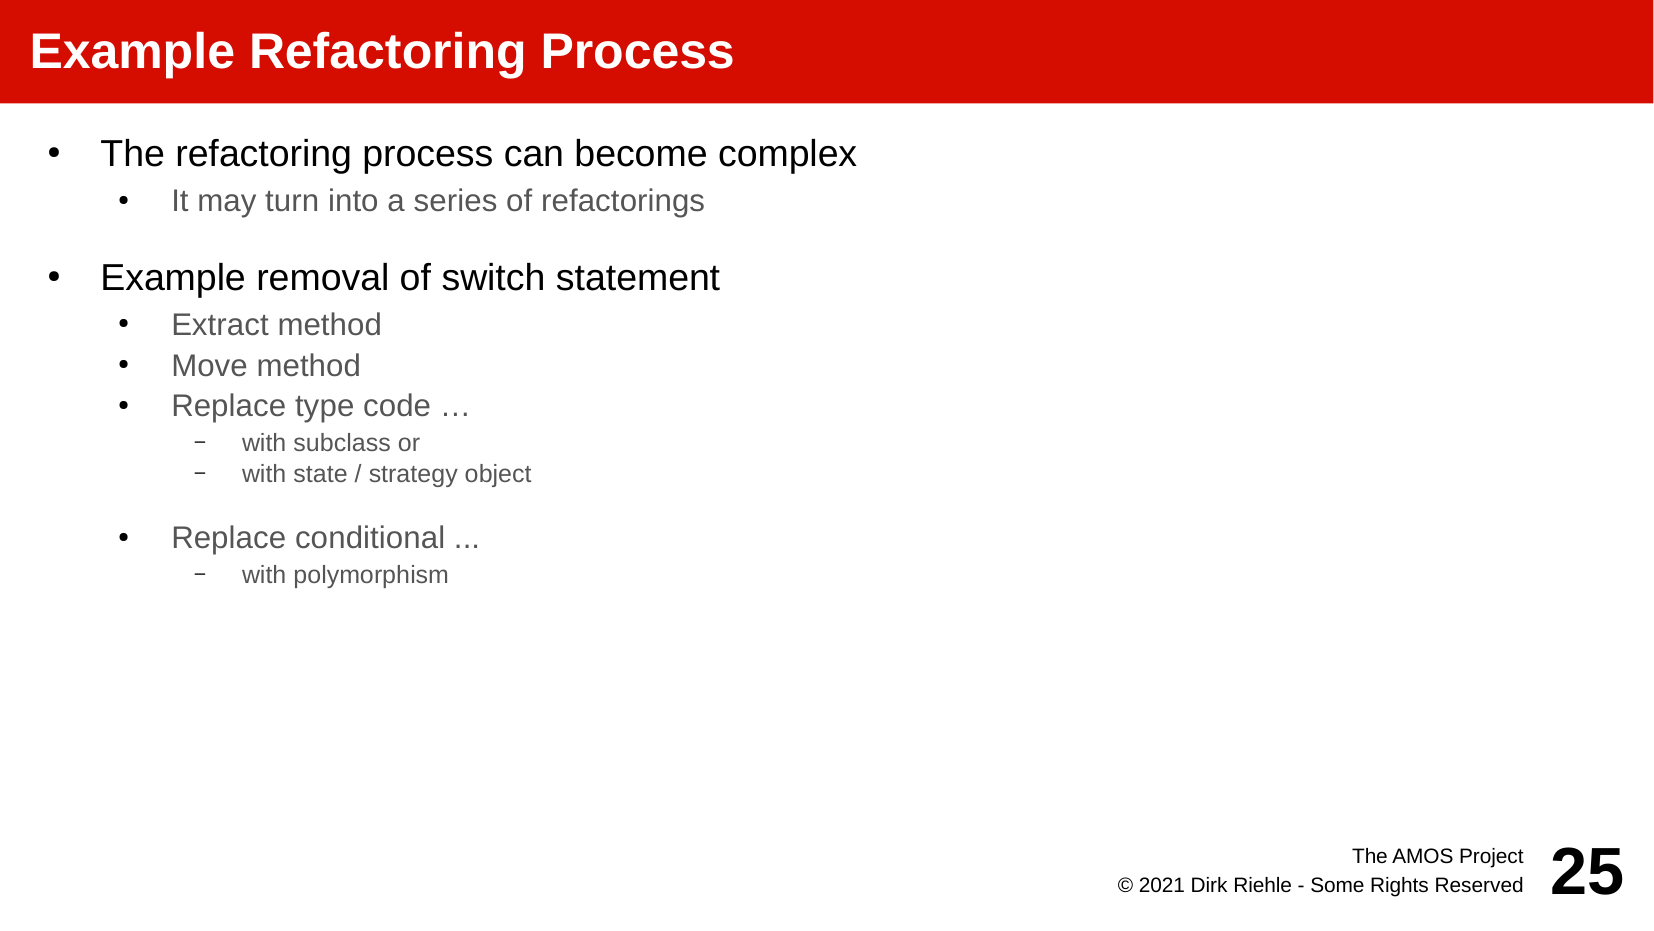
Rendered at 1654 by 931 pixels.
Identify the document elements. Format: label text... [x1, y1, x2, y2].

title Example Refactoring Process [0, 0, 1654, 104]
list The refactoring process can become complex It may turn into a series of refactorings Example removal of switch statement Extract method Move method Replace type code … with subclass or with state / strategy object Replace conditional ... with polymorphism [29, 132, 1625, 813]
